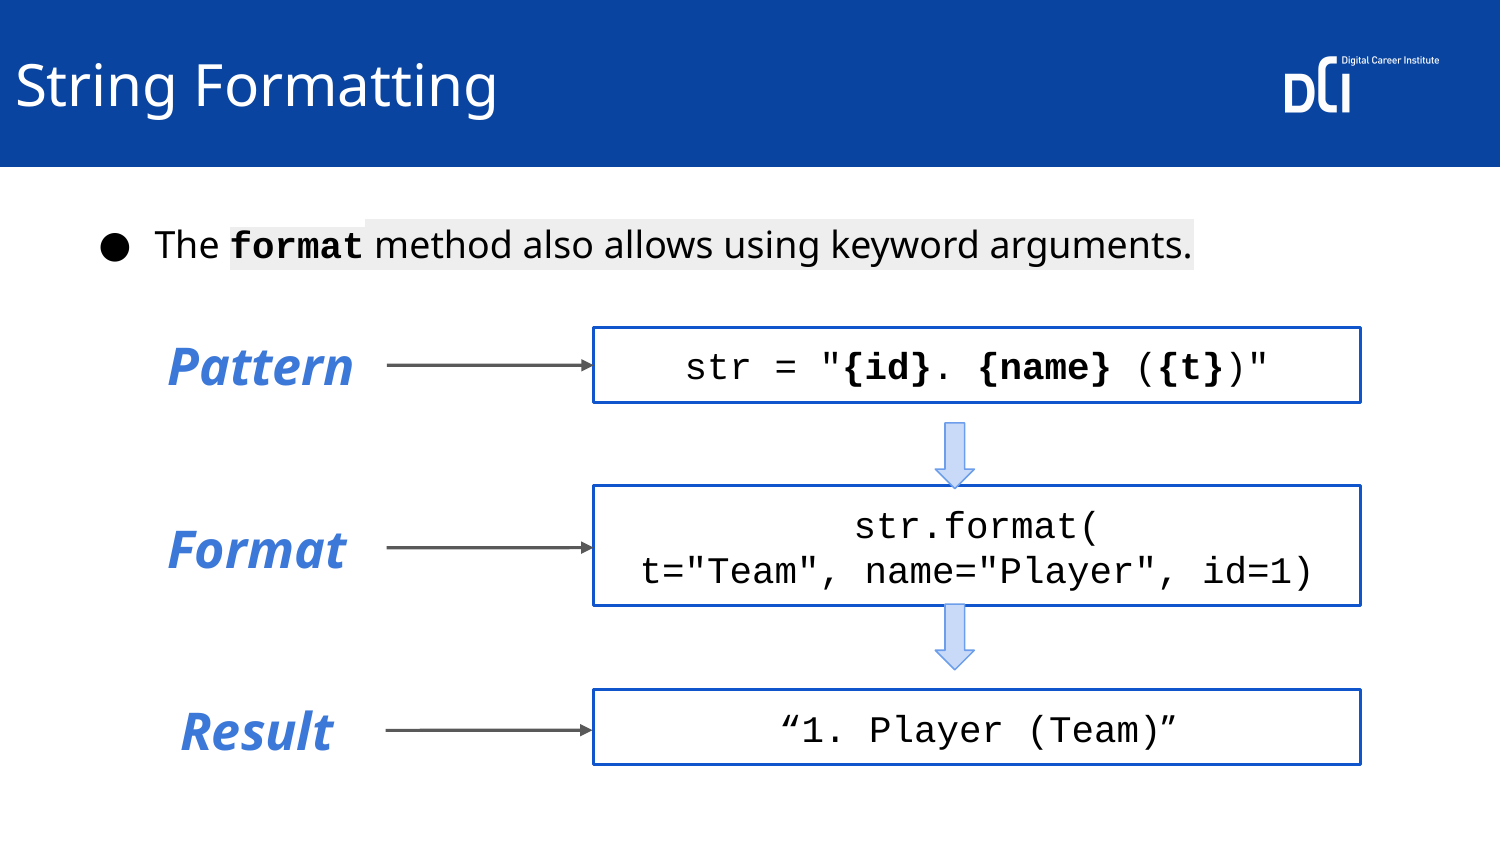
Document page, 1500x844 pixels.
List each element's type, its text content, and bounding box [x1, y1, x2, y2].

text_box str = "{id}. {name} ({t})" [593, 327, 1361, 403]
text_box “1. Player (Team)” [593, 689, 1361, 765]
text_box [935, 604, 975, 670]
title String Formatting [0, 0, 1500, 167]
text_box [935, 422, 975, 489]
text_box Result [165, 683, 375, 776]
text_box Pattern [152, 318, 387, 412]
text_box str.format( t="Team", name="Player", id=1) [593, 485, 1361, 606]
text_box The format method also allows using keyword arguments. [64, 183, 1436, 282]
picture [1275, 44, 1445, 123]
text_box Format [152, 500, 387, 594]
